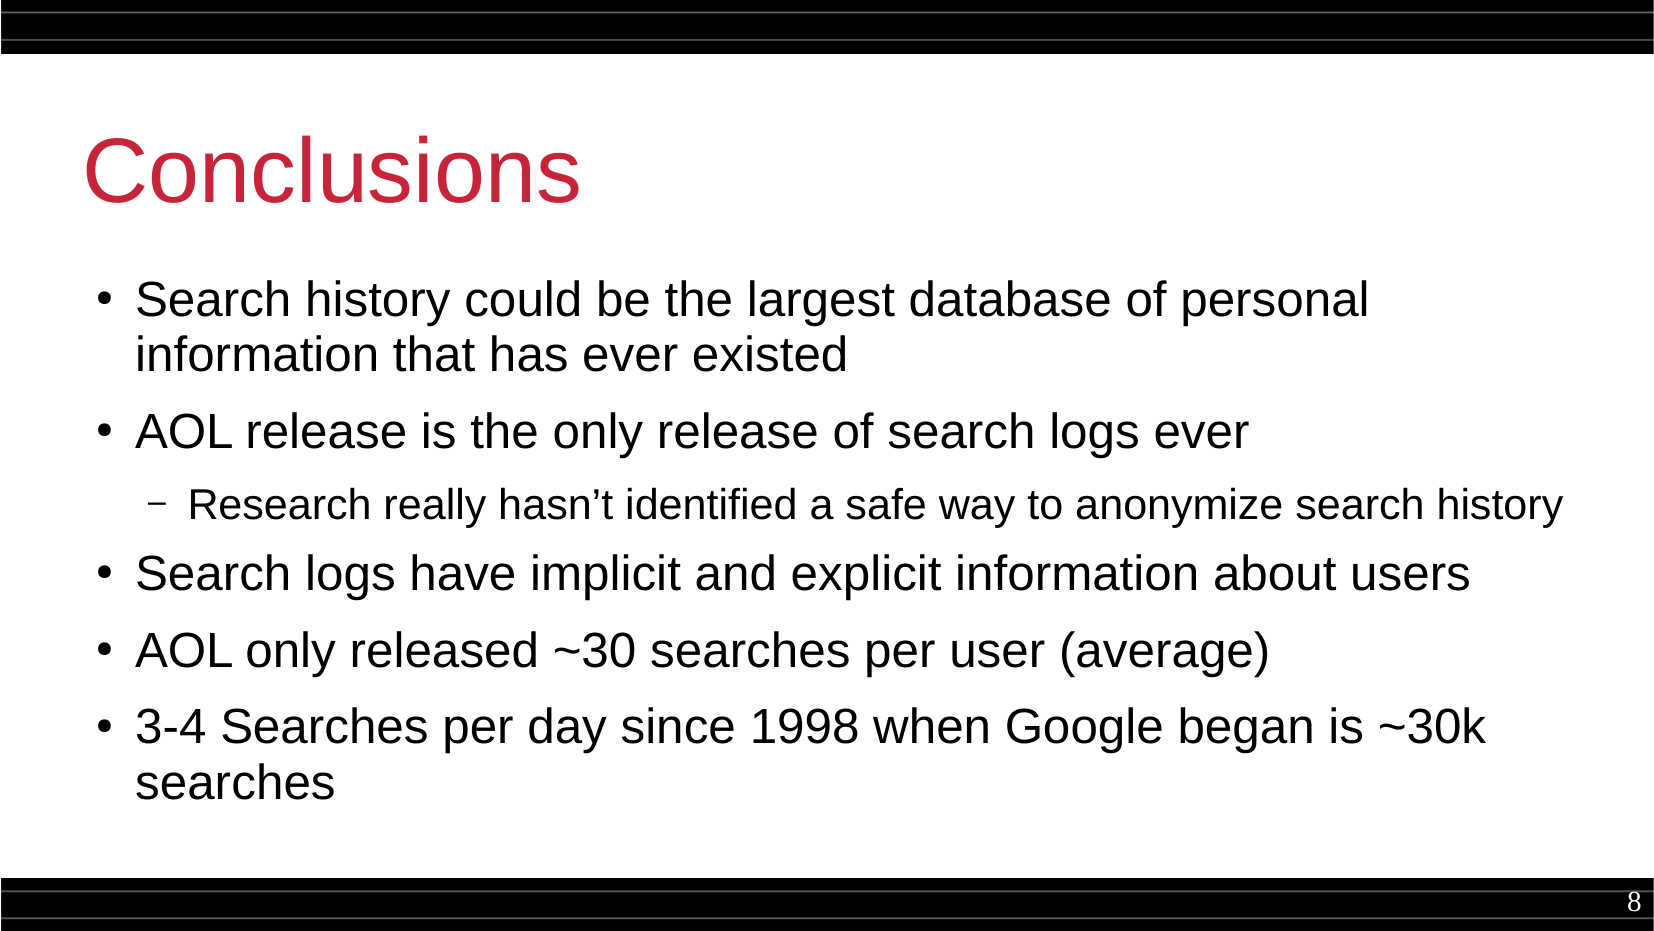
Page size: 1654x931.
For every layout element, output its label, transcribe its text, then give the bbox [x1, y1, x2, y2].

list Search history could be the largest database of personal information that has ever existed AOL release is the only release of search logs ever Research really hasn’t identified a safe way to anonymize search history Search logs have implicit and explicit information about users AOL only released ~30 searches per user (average) 3-4 Searches per day since 1998 when Google began is ~30k searches [82, 271, 1571, 851]
picture [1, 878, 1654, 931]
picture [1, 0, 1654, 54]
title Conclusions [82, 92, 1571, 249]
